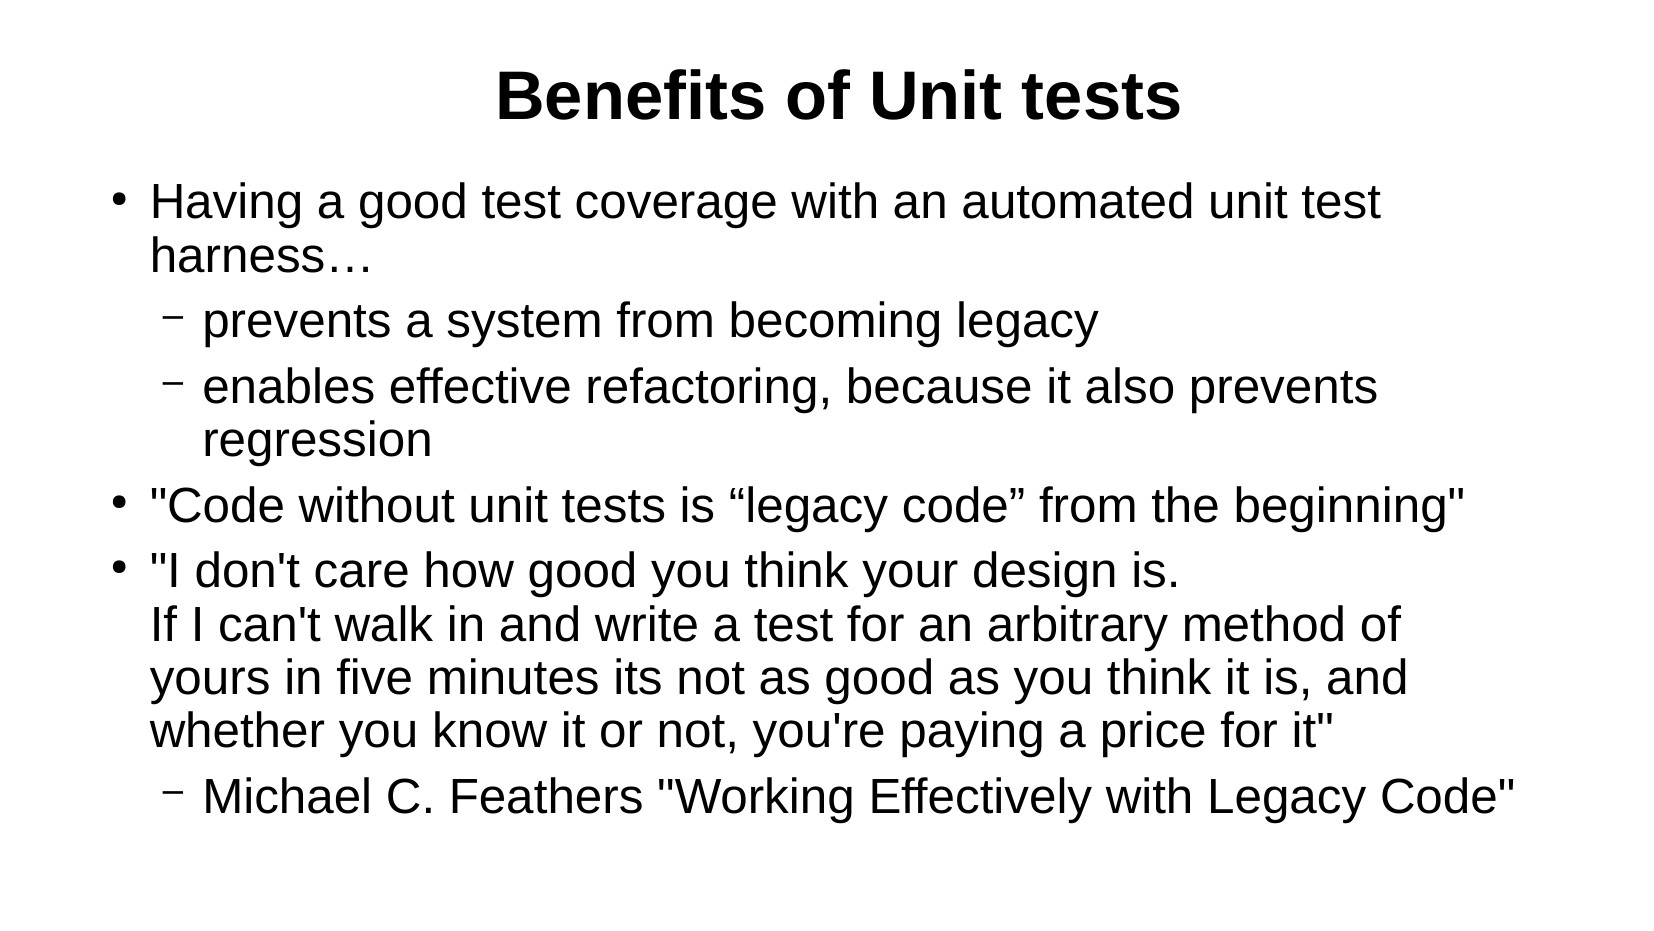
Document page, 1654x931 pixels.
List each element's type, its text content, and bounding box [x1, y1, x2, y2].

title Benefits of Unit tests [82, 37, 1571, 147]
list Having a good test coverage with an automated unit test harness… prevents a system from becoming legacy enables effective refactoring, because it also prevents regression "Code without unit tests is “legacy code” from the beginning" "I don't care how good you think your design is. If I can't walk in and write a test for an arbitrary method of yours in five minutes its not as good as you think it is, and whether you know it or not, you're paying a price for it" Michael C. Feathers "Working Effectively with Legacy Code" [82, 168, 1538, 889]
